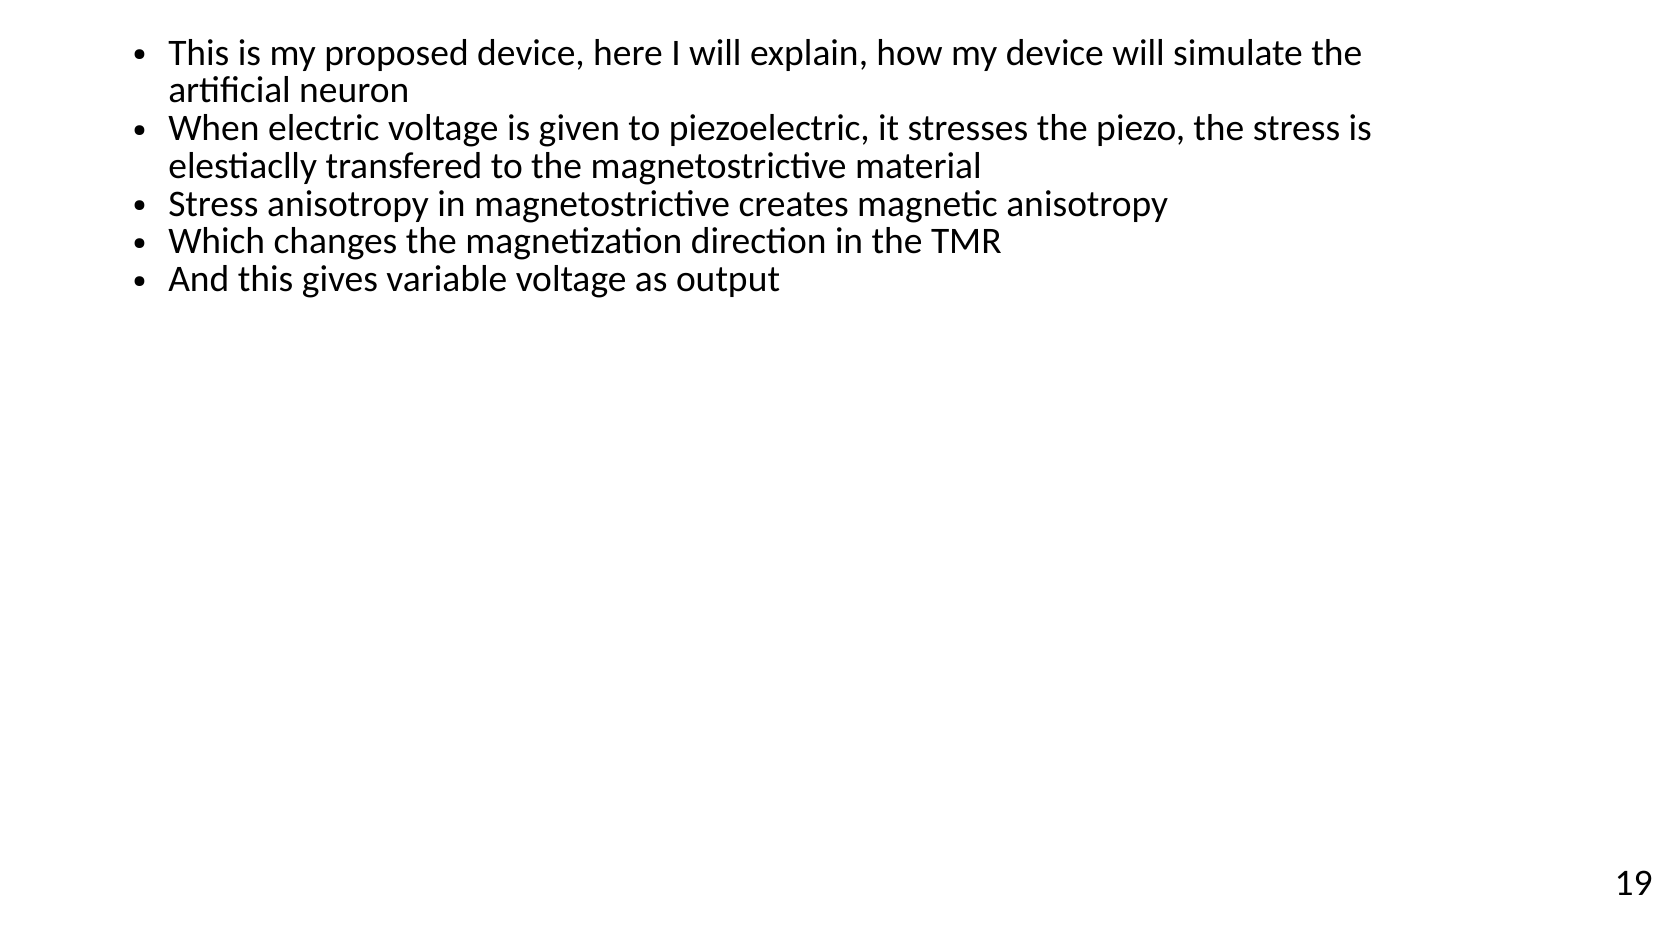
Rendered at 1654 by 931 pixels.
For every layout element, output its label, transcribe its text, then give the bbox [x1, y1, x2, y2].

text_box <number> [1479, 860, 1654, 931]
text_box This is my proposed device, here I will explain, how my device will simulate the artificial neuron When electric voltage is given to piezoelectric, it stresses the piezo, the stress is elestiaclly transfered to the magnetostrictive material Stress anisotropy in magnetostrictive creates magnetic anisotropy Which changes the magnetization direction in the TMR And this gives variable voltage as output [118, 29, 1447, 422]
